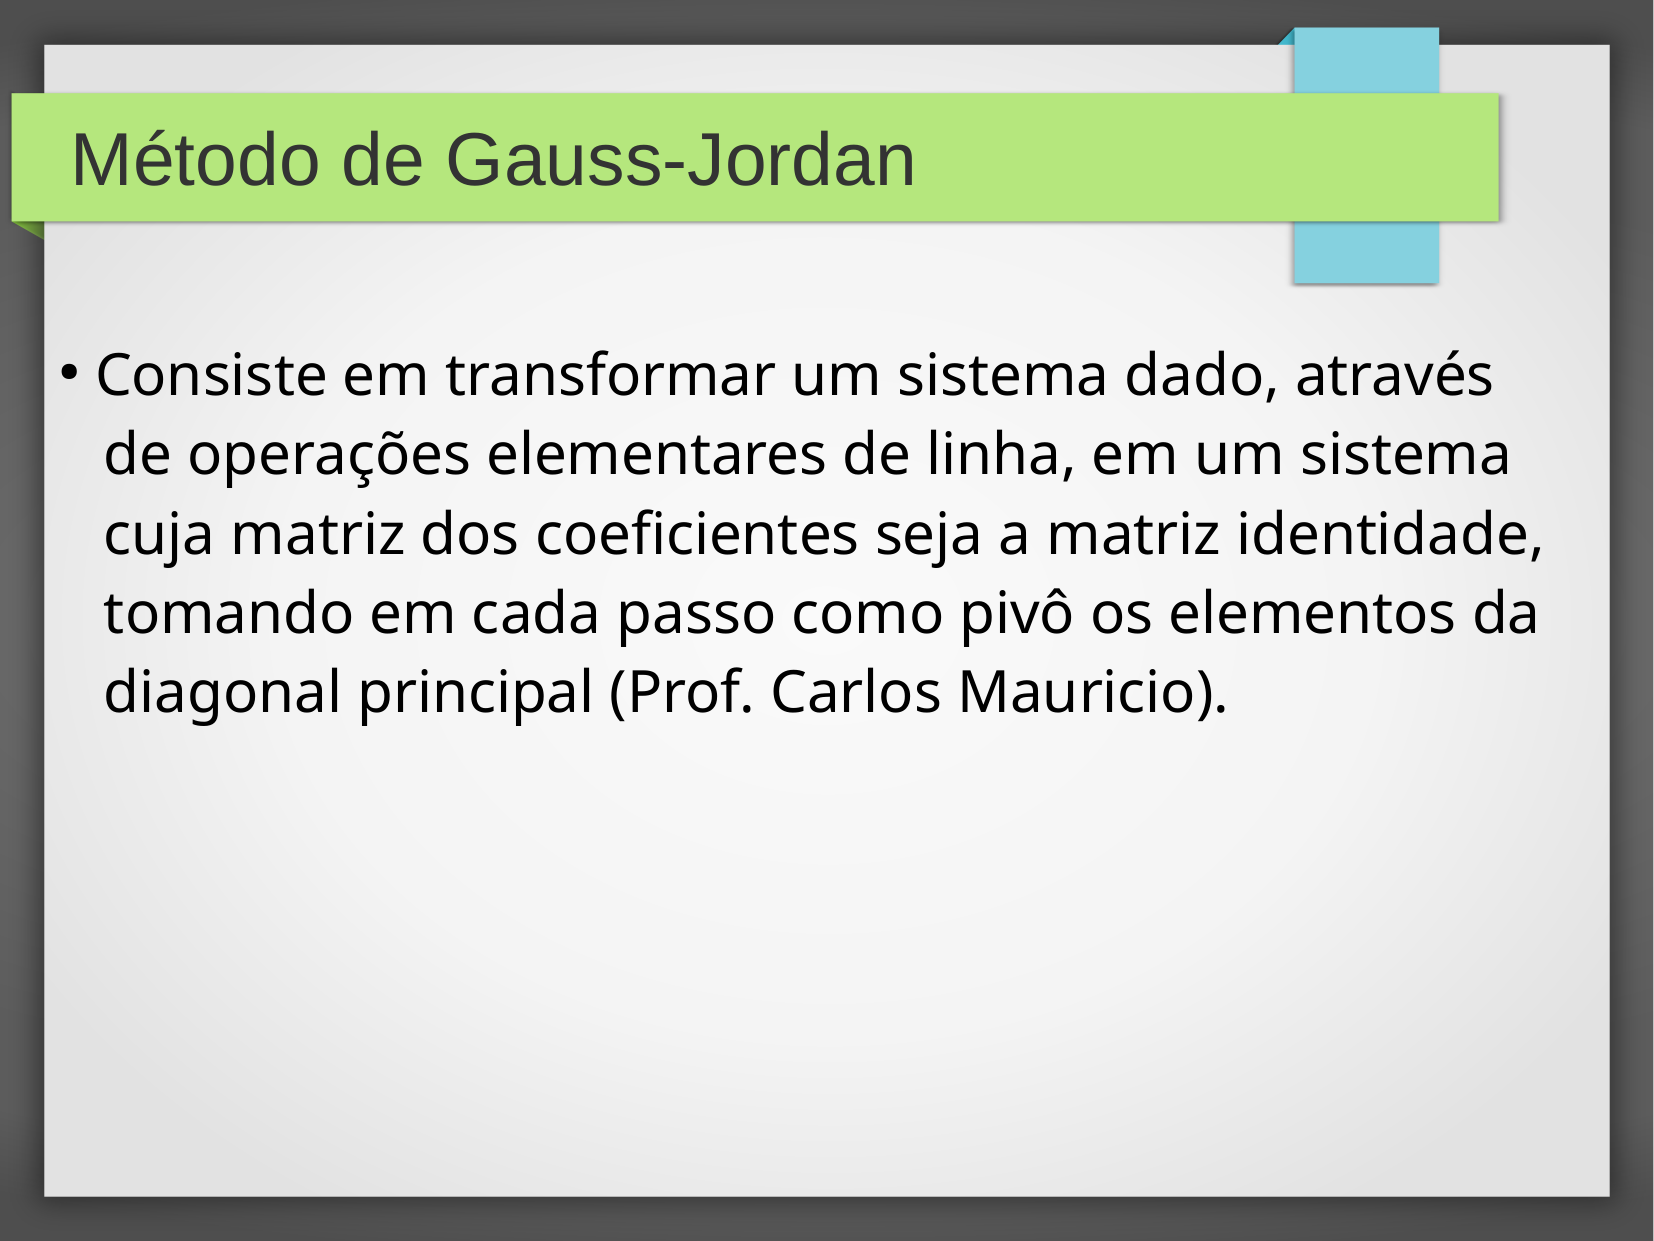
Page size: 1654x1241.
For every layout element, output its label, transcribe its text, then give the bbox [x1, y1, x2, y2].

title Método de Gauss-Jordan [70, 106, 1229, 213]
picture [0, 0, 1654, 1241]
text_box Consiste em transformar um sistema dado, através de operações elementares de linha, em um sistema cuja matriz dos coeficientes seja a matriz identidade, tomando em cada passo como pivô os elementos da diagonal principal (Prof. Carlos Mauricio). [59, 248, 1560, 815]
